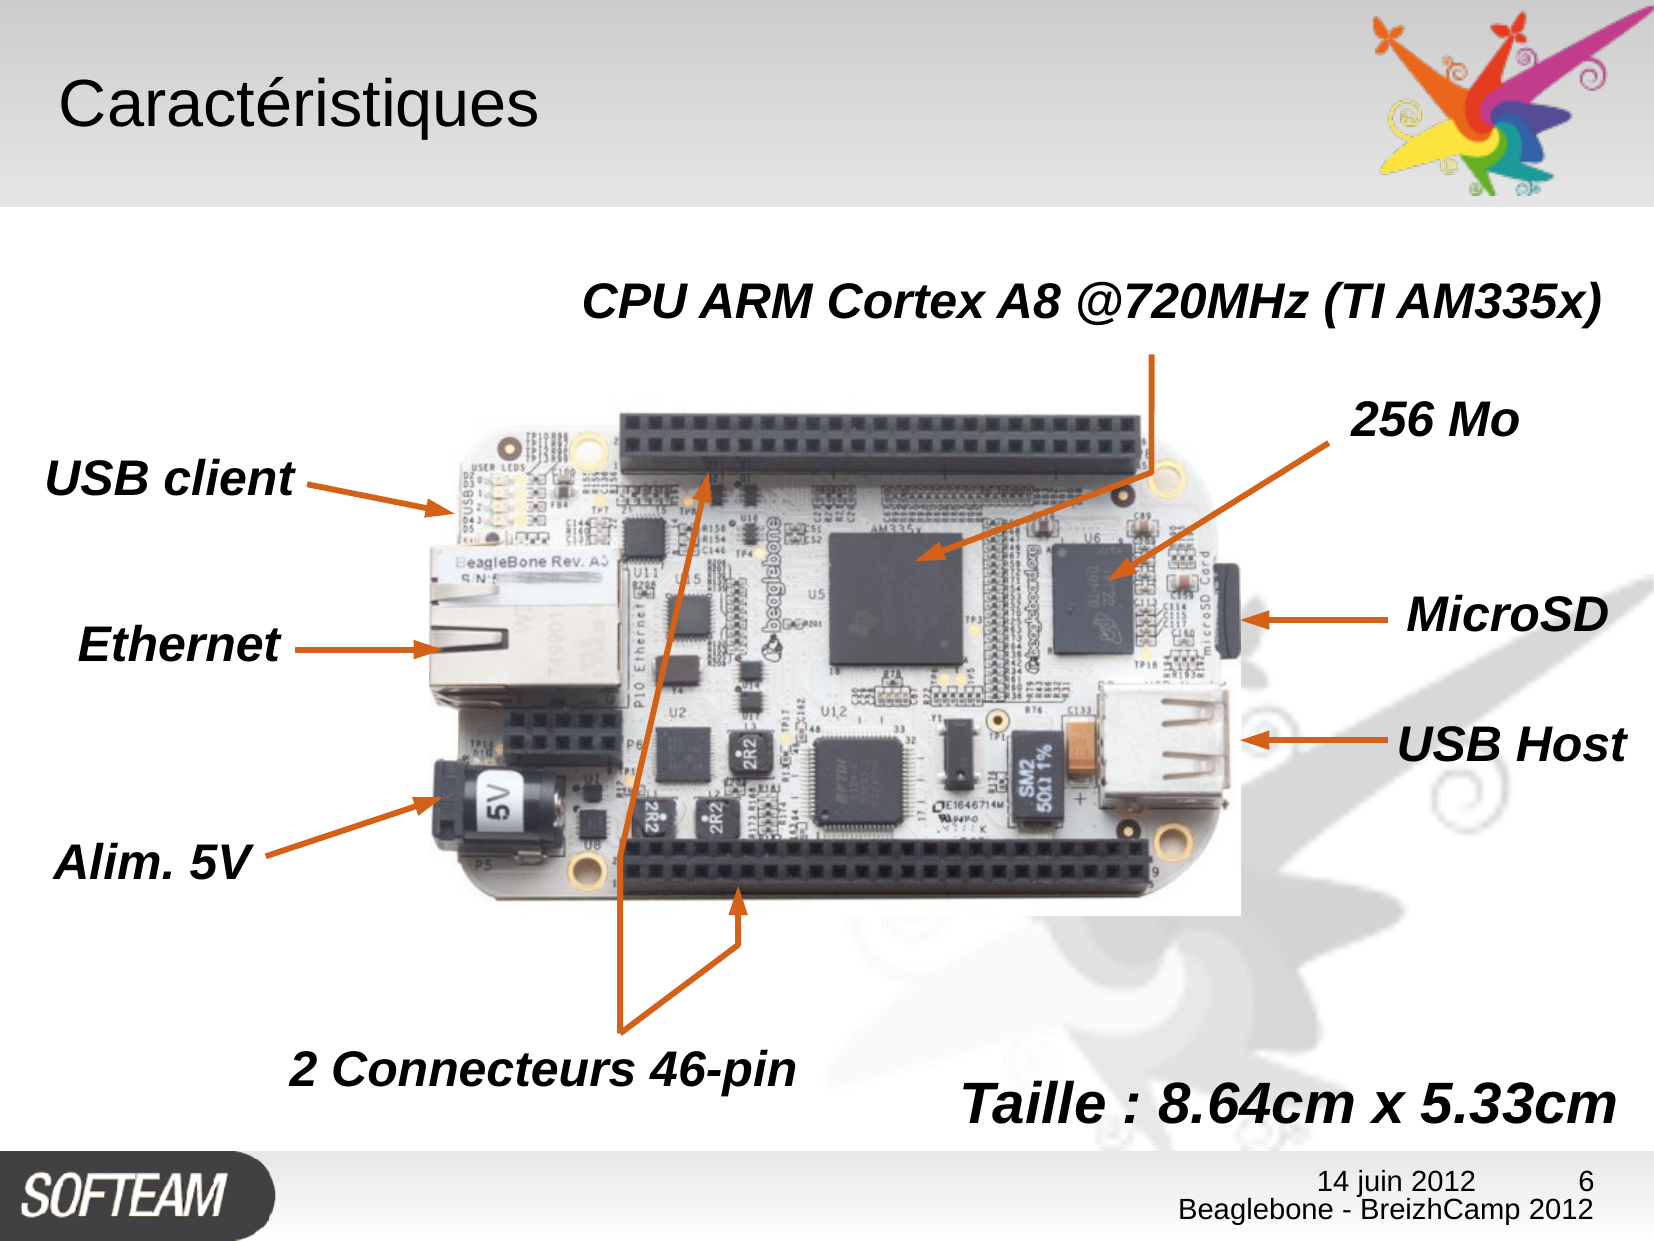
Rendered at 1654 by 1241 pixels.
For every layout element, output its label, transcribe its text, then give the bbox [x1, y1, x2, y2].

text_box 256 Mo [1336, 383, 1536, 455]
text_box 2 Connecteurs 46-pin [274, 1033, 827, 1105]
text_box MicroSD [1391, 579, 1625, 650]
text_box CPU ARM Cortex A8 @720MHz (TI AM335x) [566, 265, 1618, 337]
text_box Ethernet [62, 608, 296, 680]
text_box USB client [29, 442, 310, 514]
picture [0, 1151, 277, 1241]
picture [429, 398, 1654, 1152]
text_box Alim. 5V [38, 826, 266, 898]
text_box USB Host [1381, 708, 1642, 780]
text_box Taille : 8.64cm x 5.33cm [944, 1062, 1648, 1143]
picture [1372, 5, 1654, 196]
title Caractéristiques [59, 29, 1359, 178]
